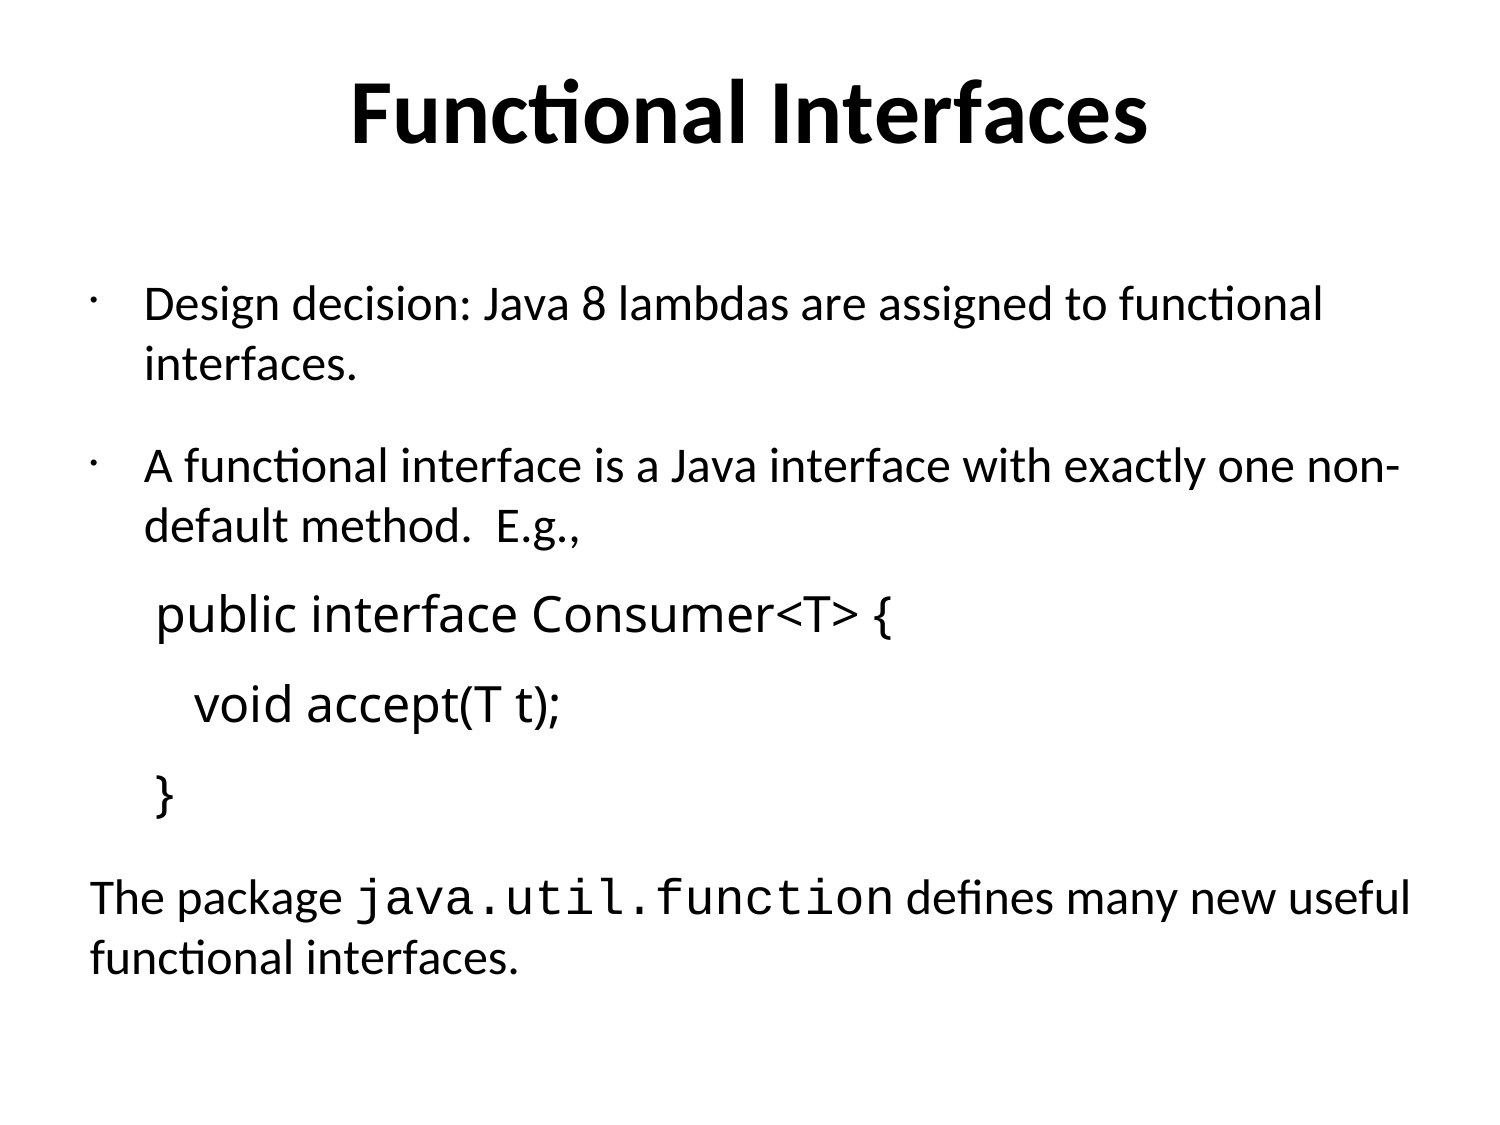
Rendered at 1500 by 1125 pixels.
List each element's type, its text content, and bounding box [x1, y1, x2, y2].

title Functional Interfaces [75, 45, 1426, 233]
text_box Design decision: Java 8 lambdas are assigned to functional interfaces. A functional interface is a Java interface with exactly one non-default method. E.g., public interface Consumer<T> { void accept(T t); } The package java.util.function defines many new useful functional interfaces. [75, 262, 1456, 1005]
